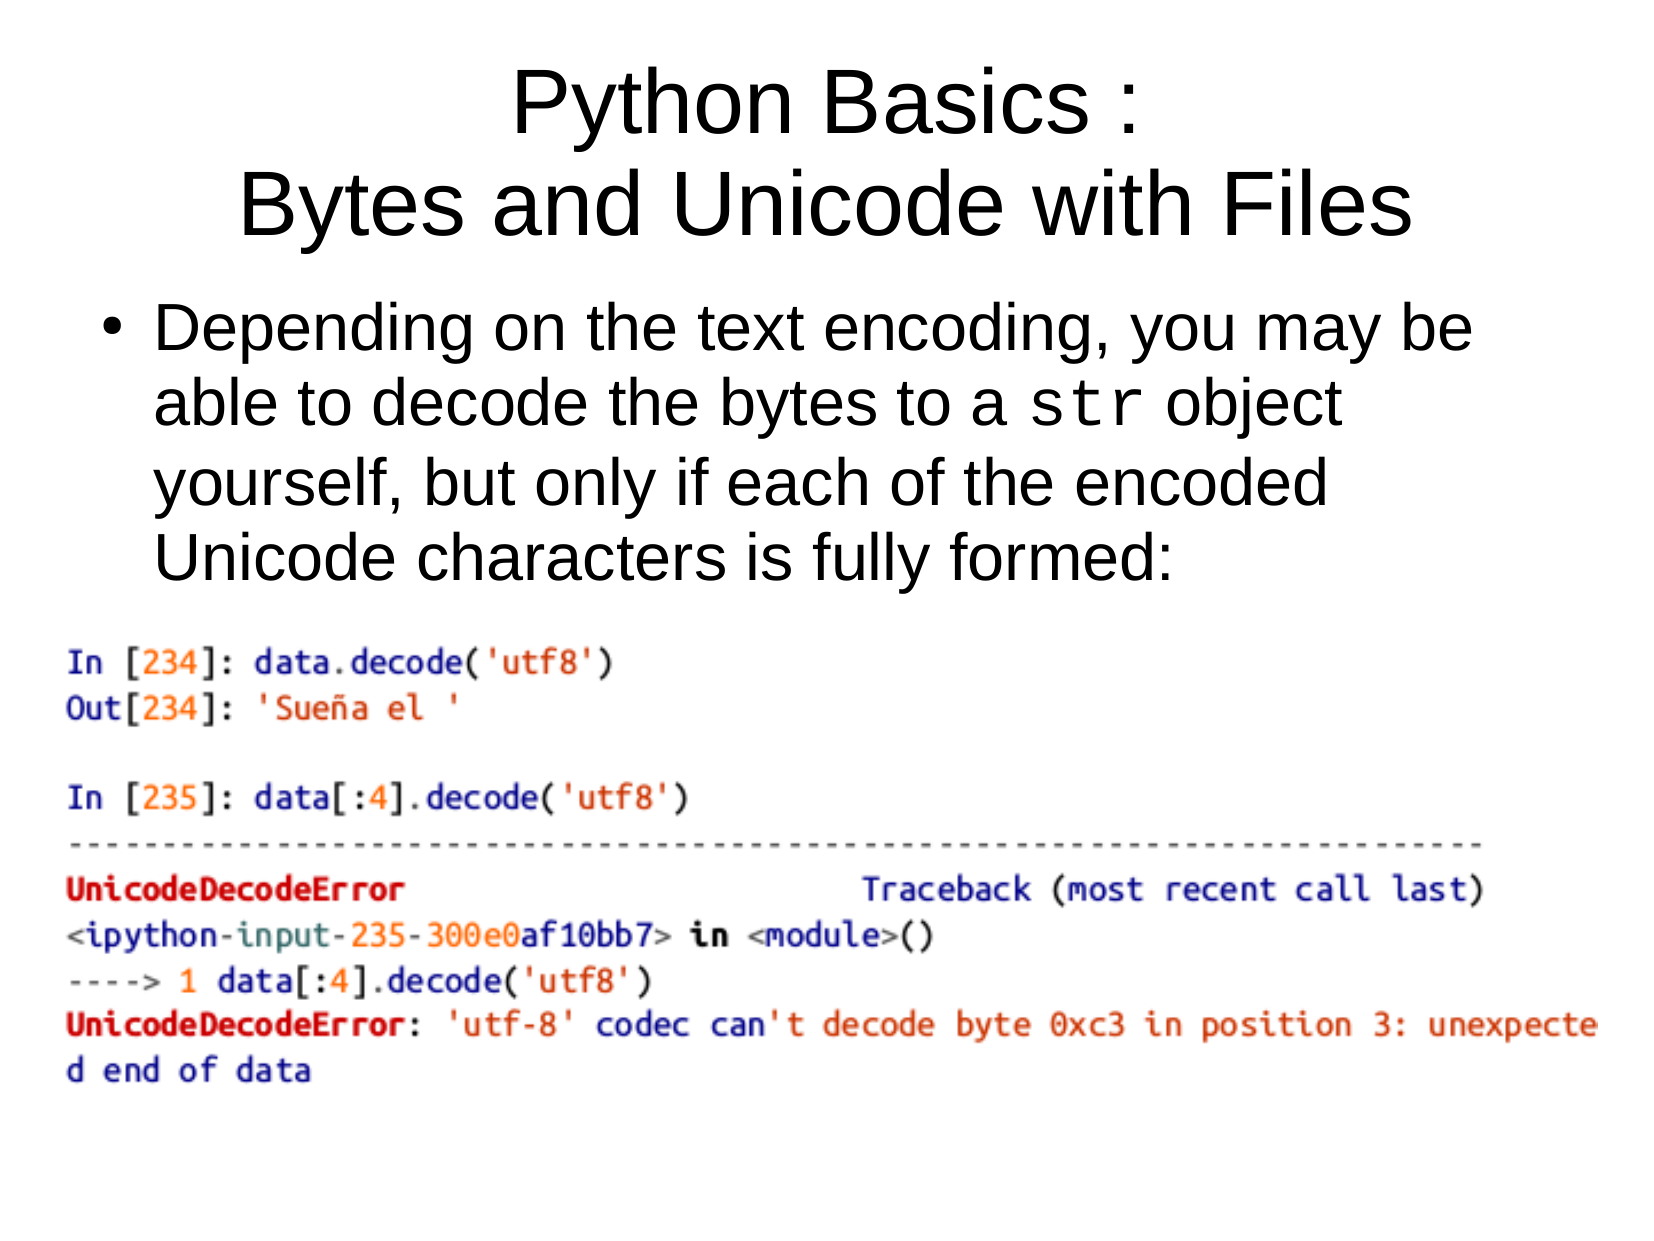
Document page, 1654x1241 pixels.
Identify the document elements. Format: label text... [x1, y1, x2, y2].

picture [60, 640, 1598, 1087]
title Python Basics : Bytes and Unicode with Files [82, 49, 1571, 257]
list Depending on the text encoding, you may be able to decode the bytes to a str object yourself, but only if each of the encoded Unicode characters is fully formed: [82, 290, 1571, 640]
